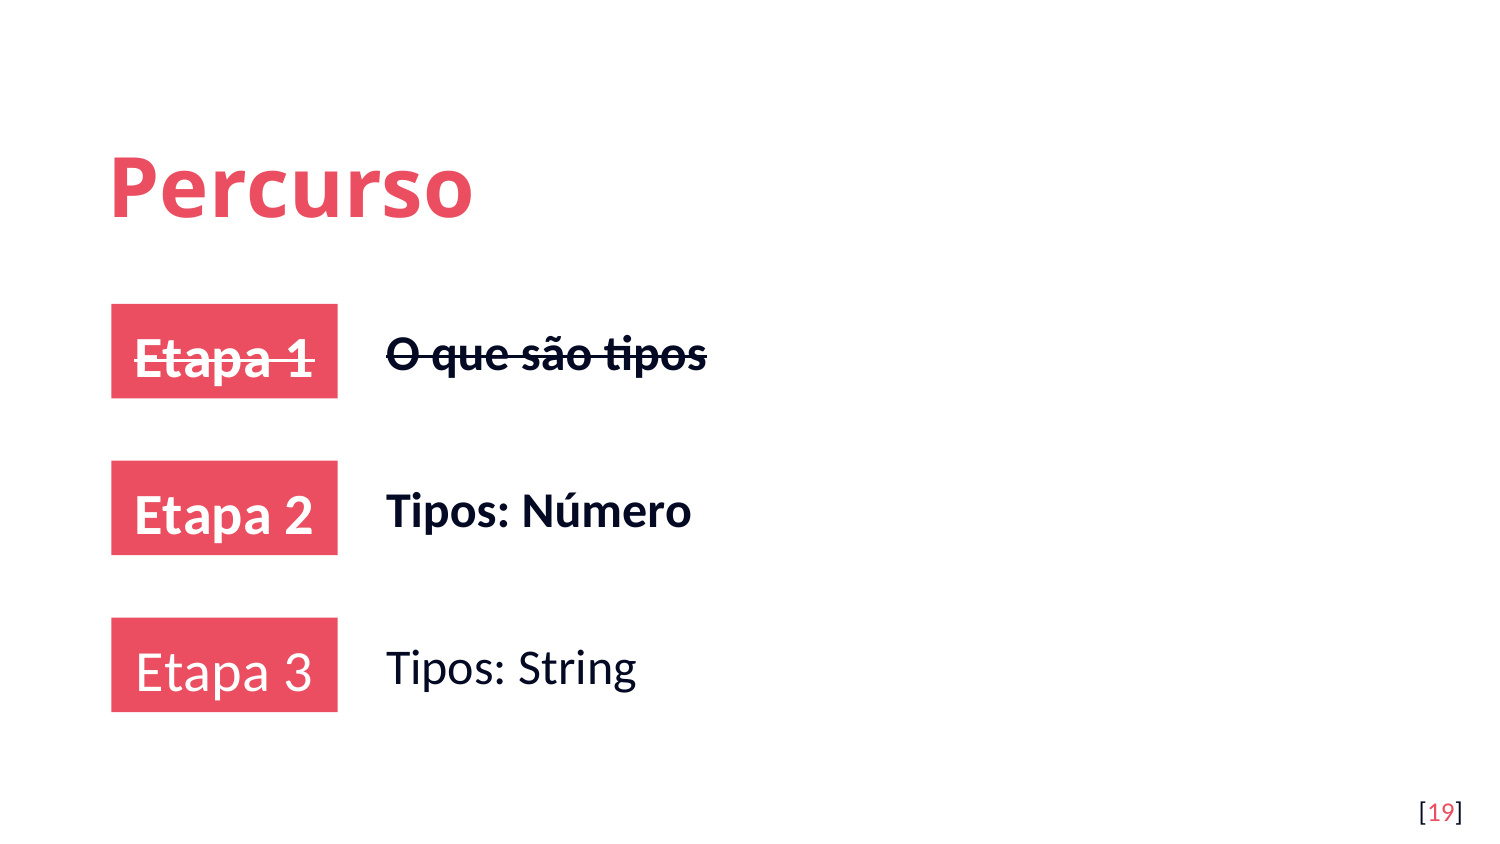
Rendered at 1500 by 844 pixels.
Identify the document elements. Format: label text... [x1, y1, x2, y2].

text_box Tipos: String [371, 627, 1384, 703]
text_box O que são tipos [371, 313, 1384, 389]
text_box Etapa 1 [111, 303, 338, 399]
text_box Etapa 2 [111, 460, 338, 556]
slide_number [19] [1403, 779, 1494, 844]
text_box Tipos: Número [371, 470, 1384, 546]
text_box Etapa 3 [111, 617, 338, 713]
text_box Percurso [92, 104, 1309, 243]
